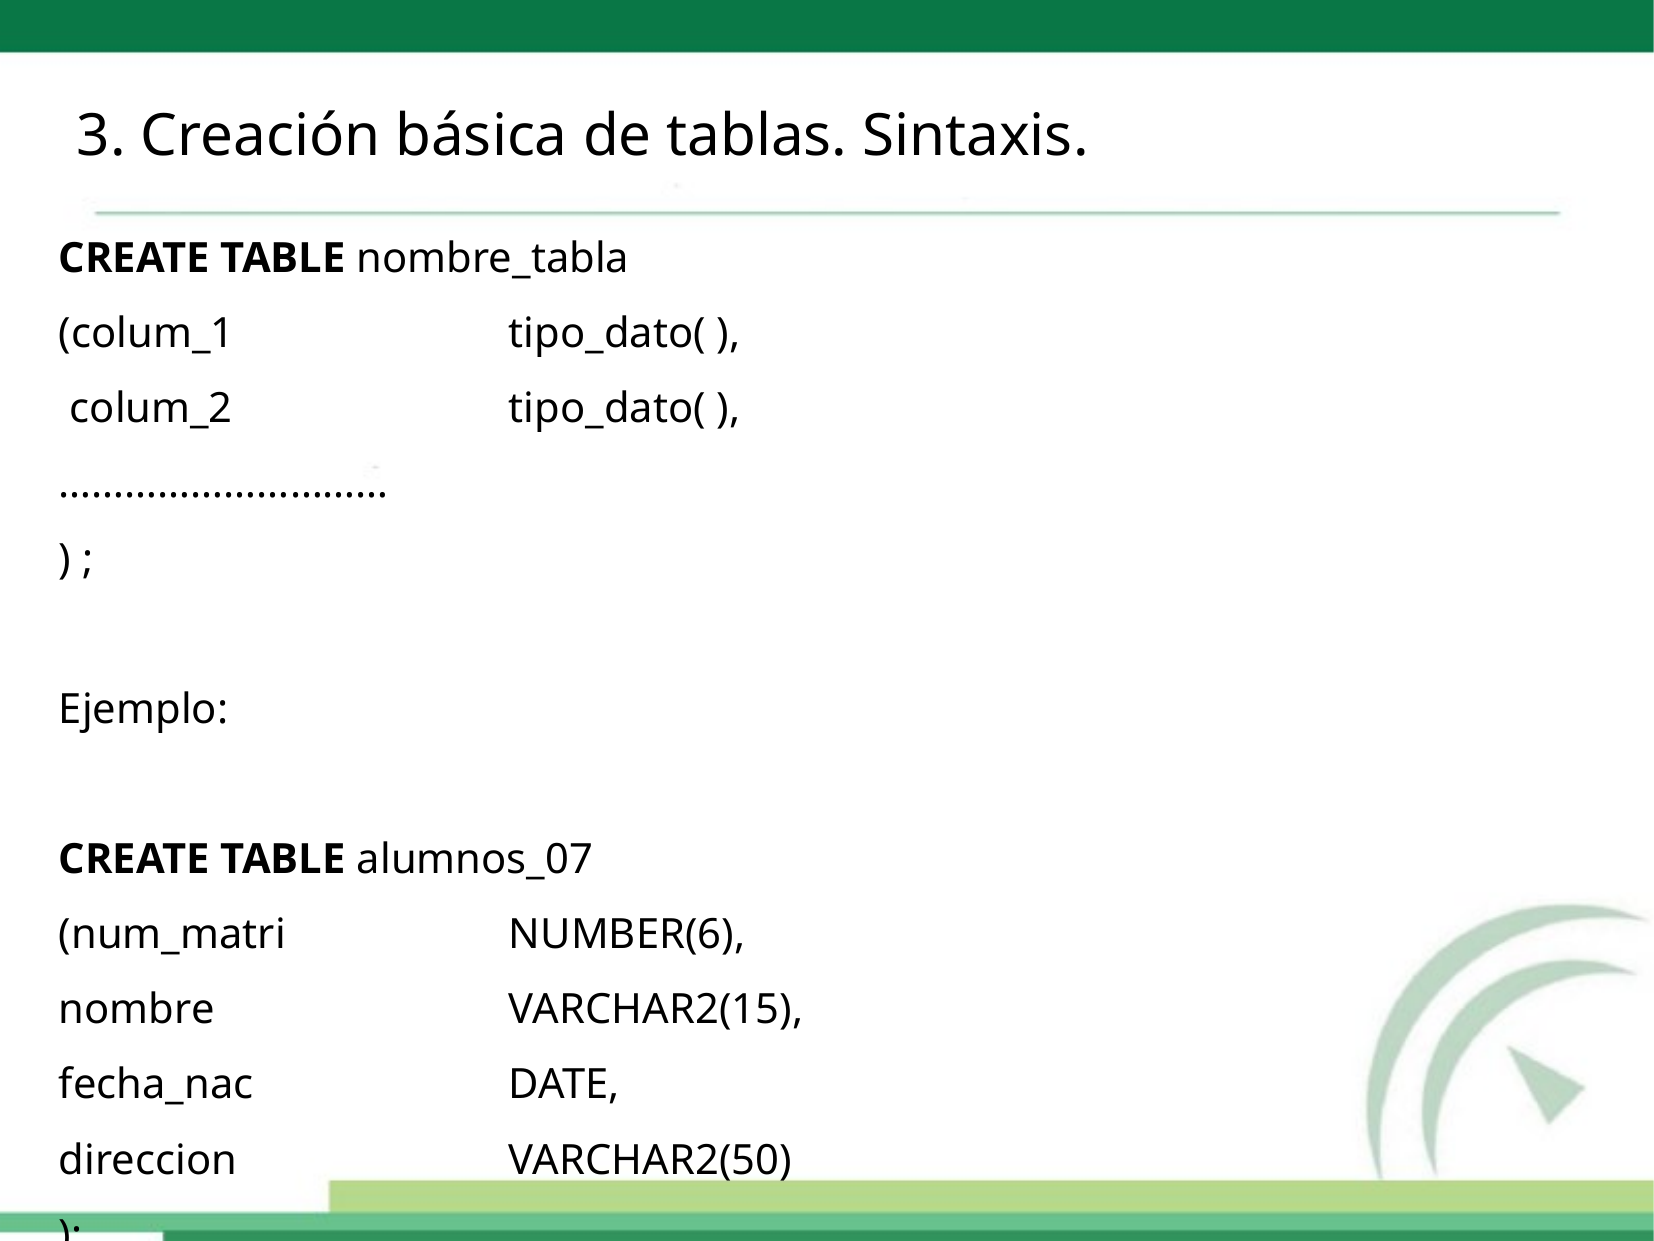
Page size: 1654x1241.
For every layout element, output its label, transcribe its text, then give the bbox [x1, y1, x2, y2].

picture [0, 0, 1654, 1241]
title 3. Creación básica de tablas. Sintaxis. [76, 29, 1625, 236]
list CREATE TABLE nombre_tabla (colum_1 tipo_dato( ), colum_2 tipo_dato( ), ………………………… ) ; Ejemplo: CREATE TABLE alumnos_07 (num_matri NUMBER(6), nombre VARCHAR2(15), fecha_nac DATE, direccion VARCHAR2(50) ); [59, 236, 1654, 1192]
